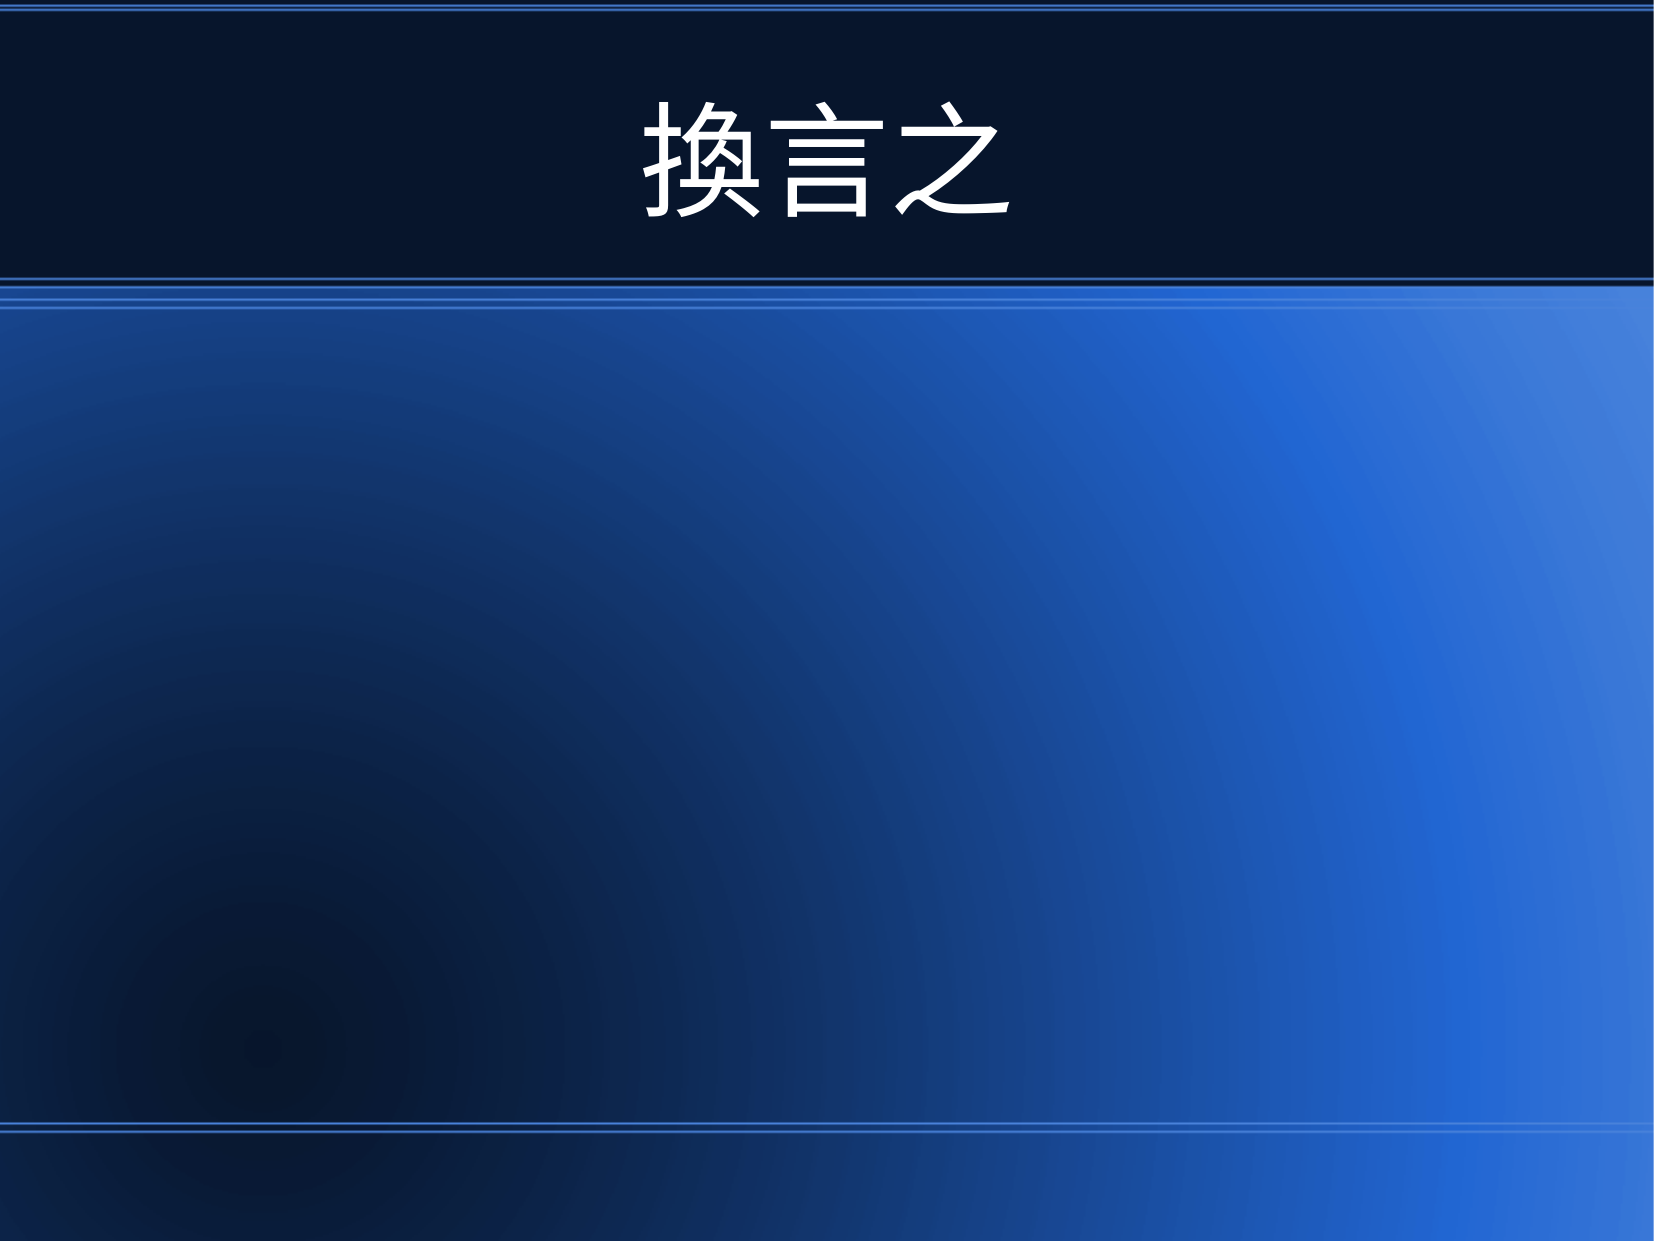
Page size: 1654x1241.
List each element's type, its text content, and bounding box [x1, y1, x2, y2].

picture [0, 0, 1654, 1241]
title 換言之 [82, 49, 1571, 257]
